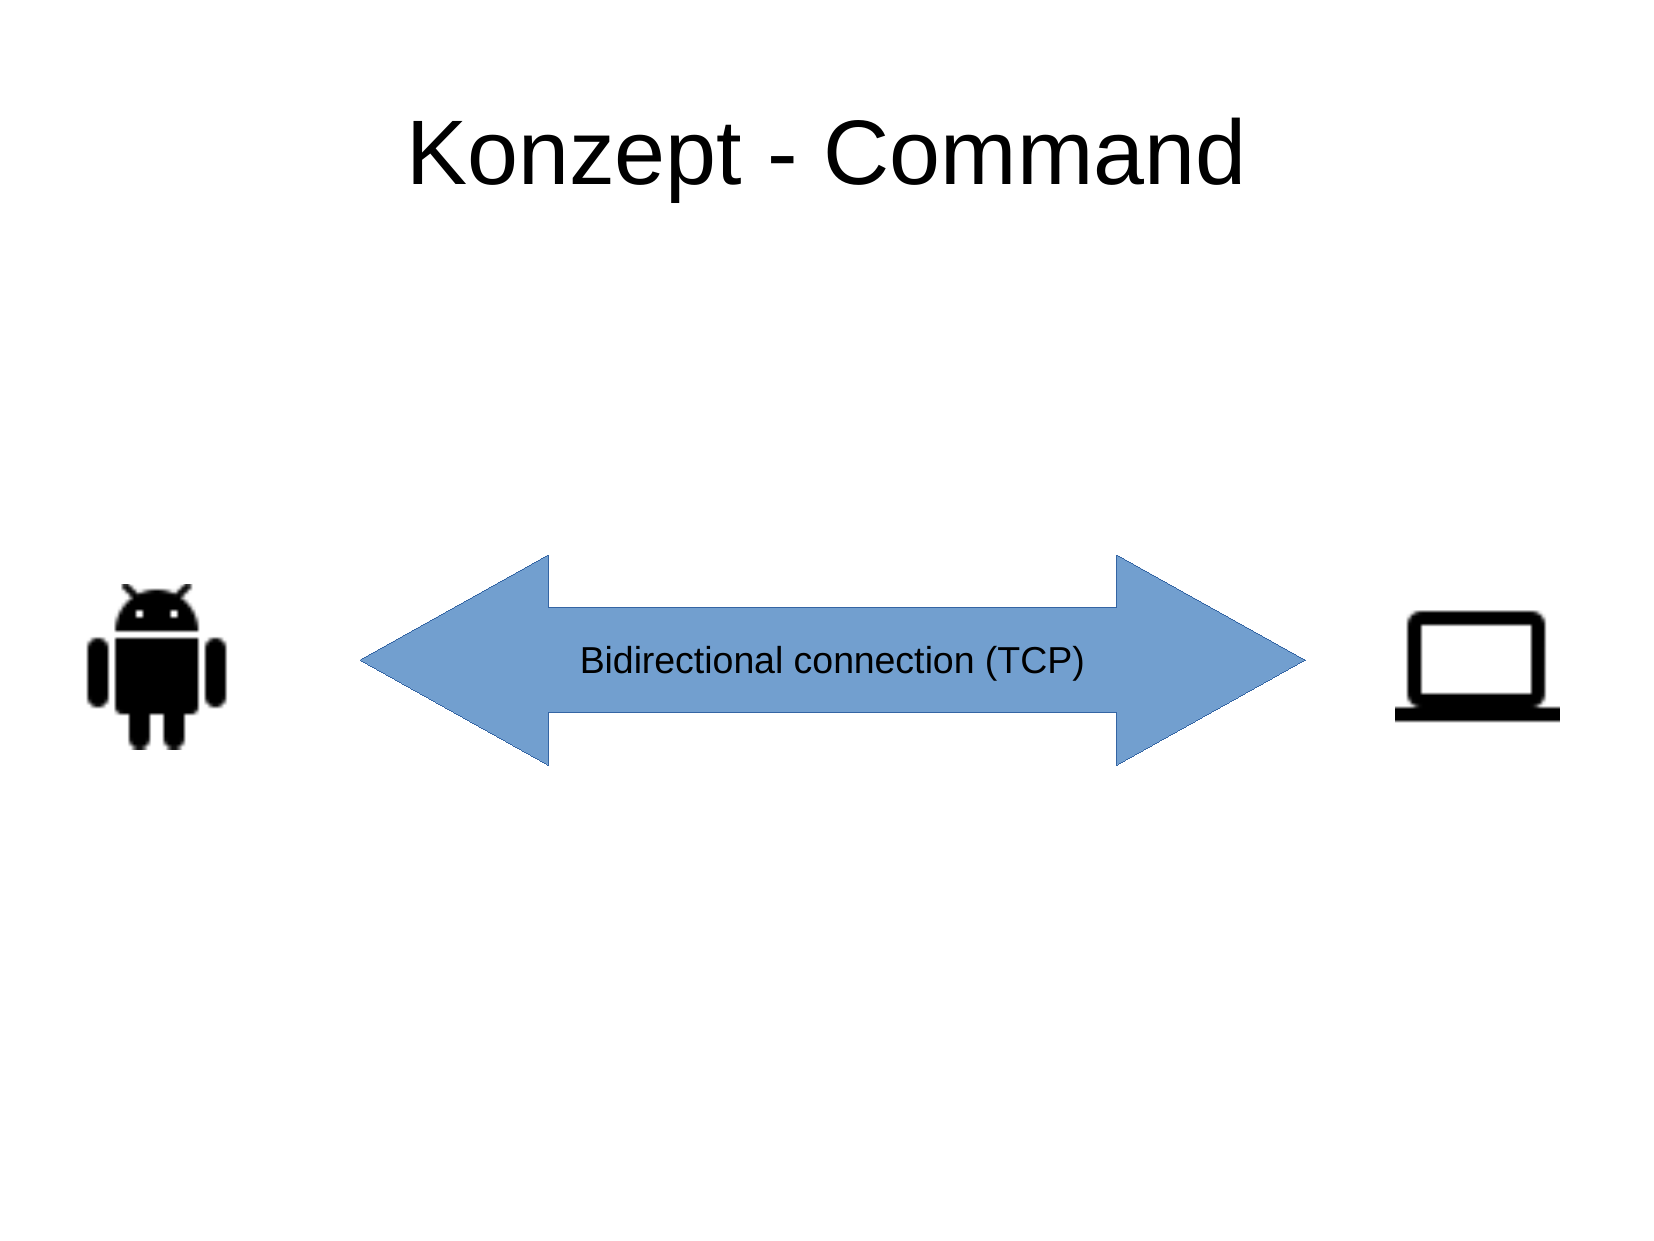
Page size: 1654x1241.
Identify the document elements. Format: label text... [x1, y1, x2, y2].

picture [1395, 585, 1560, 751]
text_box Bidirectional connection (TCP) [360, 555, 1306, 766]
title Konzept - Command [82, 49, 1571, 257]
picture [75, 584, 241, 751]
